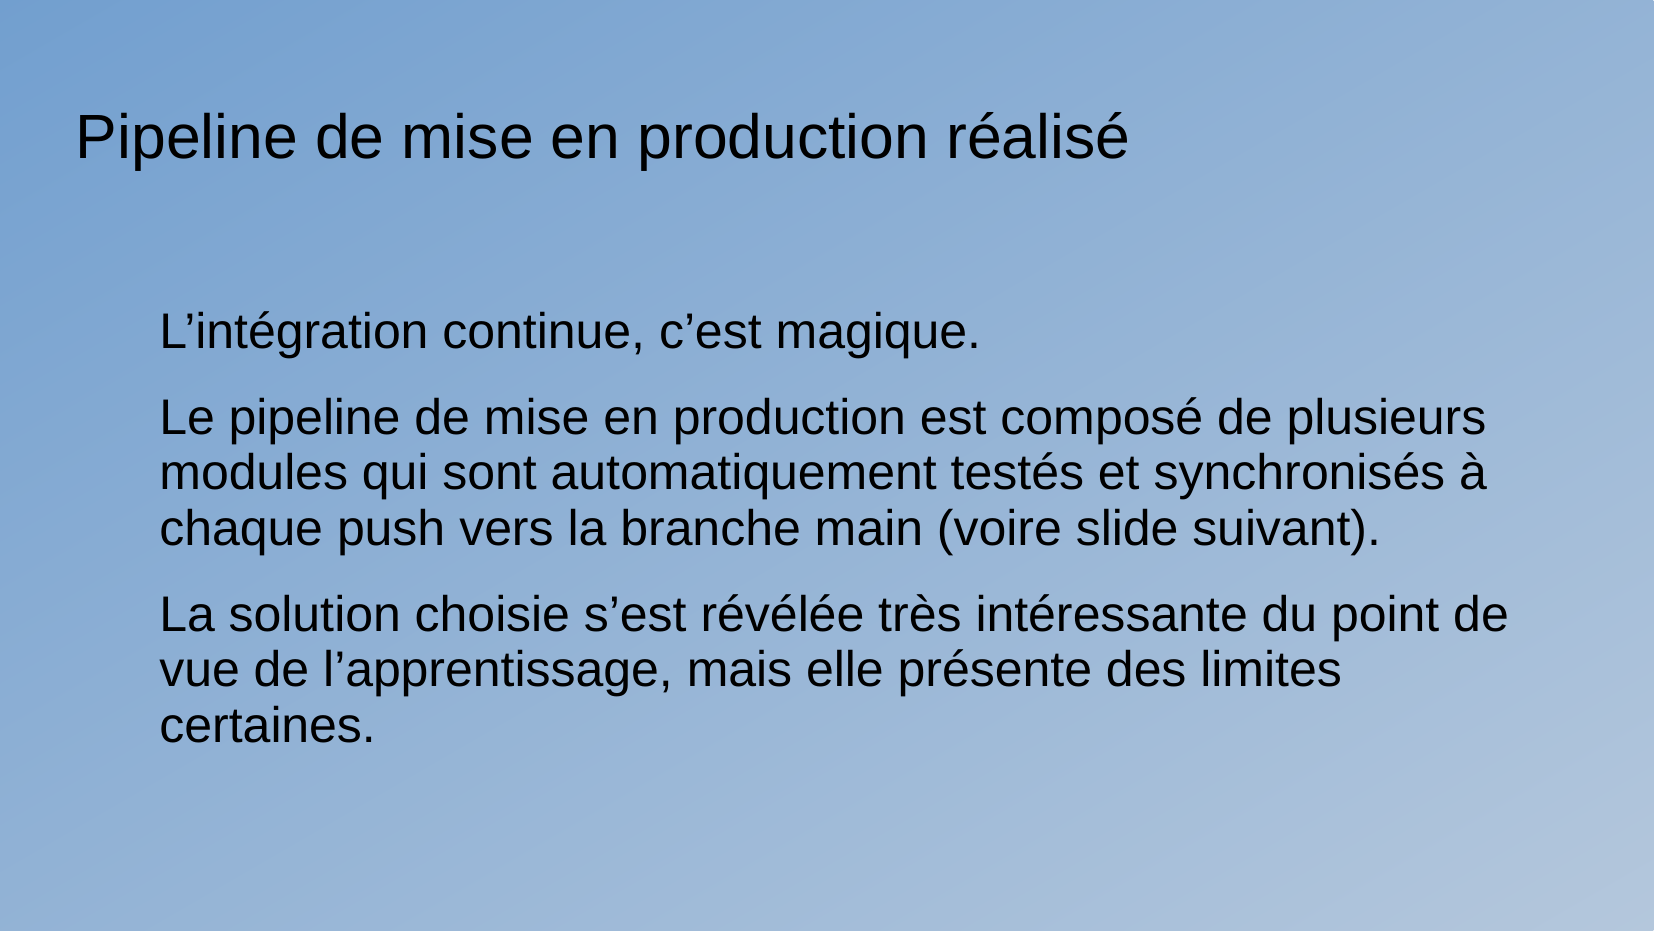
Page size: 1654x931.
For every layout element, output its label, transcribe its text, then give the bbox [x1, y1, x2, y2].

list L’intégration continue, c’est magique. Le pipeline de mise en production est composé de plusieurs modules qui sont automatiquement testés et synchronisés à chaque push vers la branche main (voire slide suivant). La solution choisie s’est révélée très intéressante du point de vue de l’apprentissage, mais elle présente des limites certaines. [88, 303, 1565, 886]
title Pipeline de mise en production réalisé [75, 59, 1564, 215]
